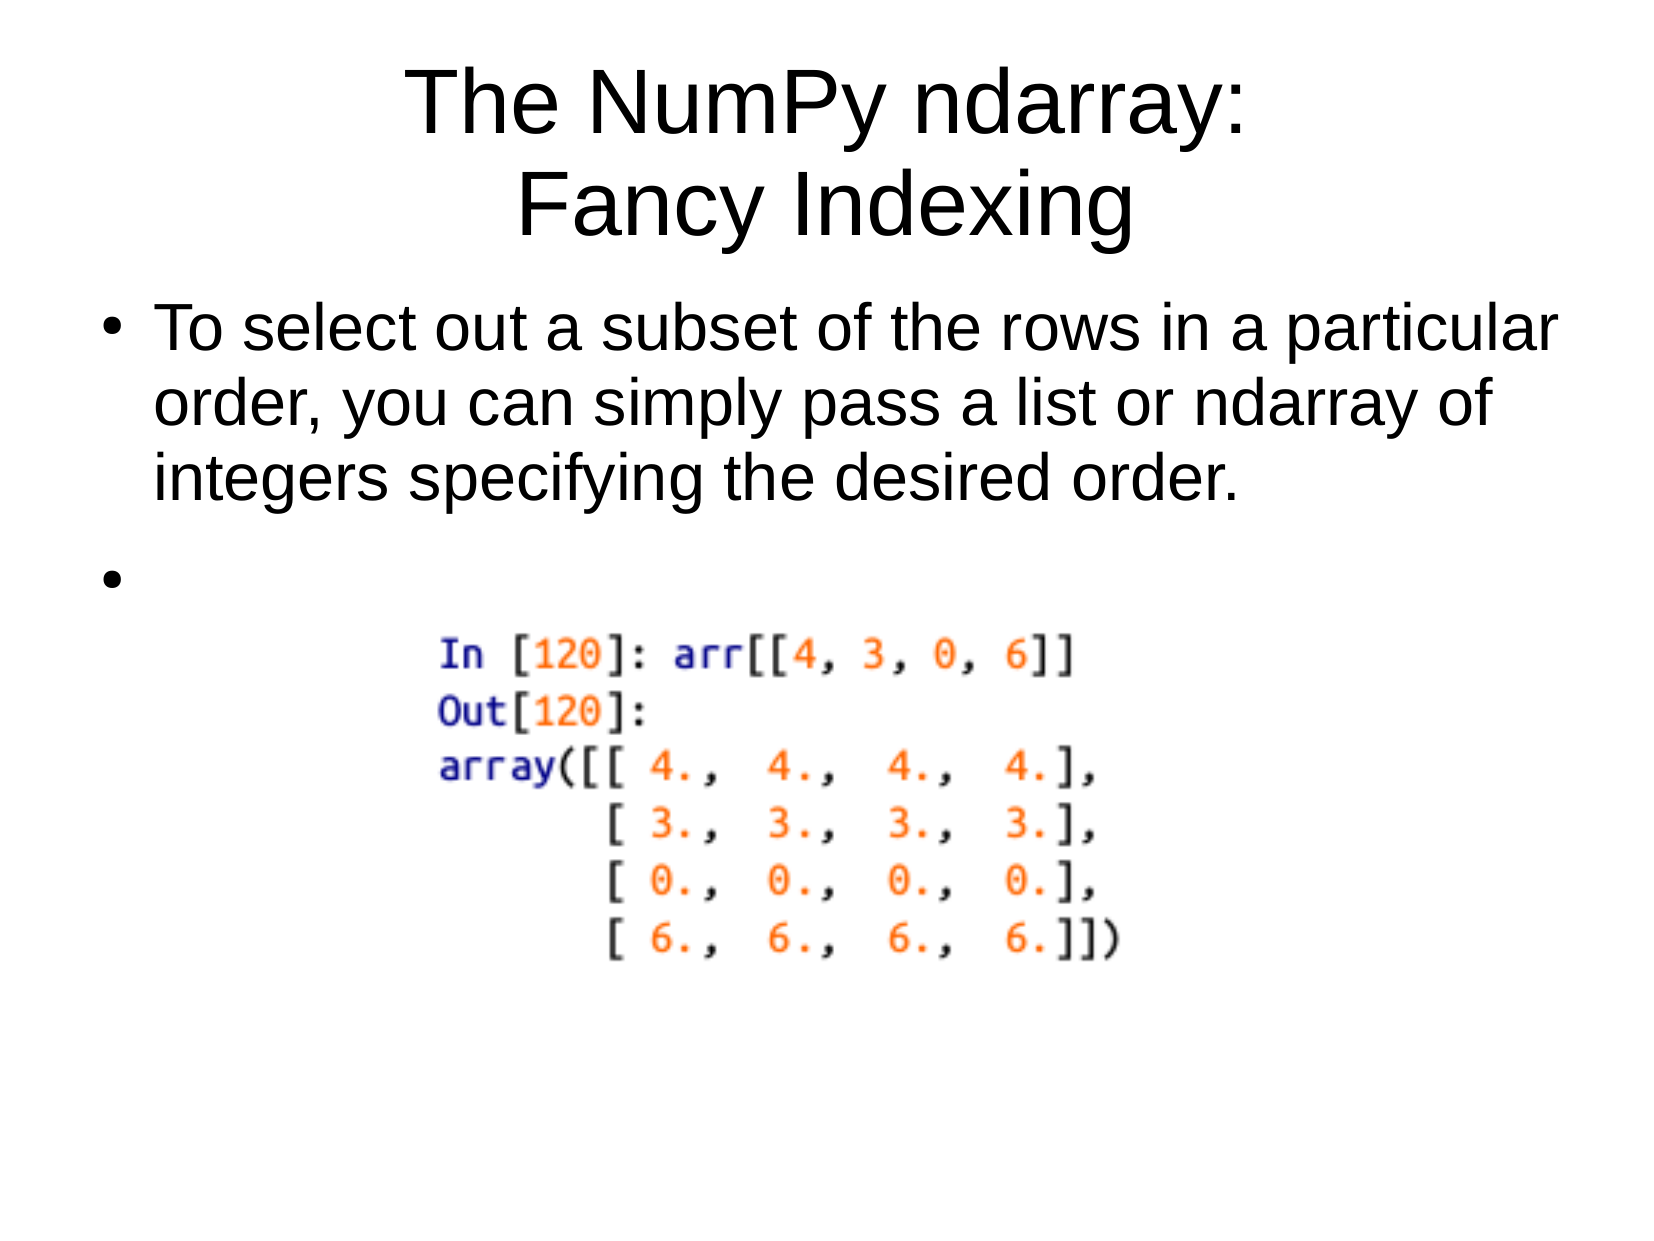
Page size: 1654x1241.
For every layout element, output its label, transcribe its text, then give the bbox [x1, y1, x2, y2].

list To select out a subset of the rows in a particular order, you can simply pass a list or ndarray of integers specifying the desired order. [82, 290, 1571, 1010]
picture [419, 629, 1186, 991]
title The NumPy ndarray: Fancy Indexing [82, 49, 1571, 257]
